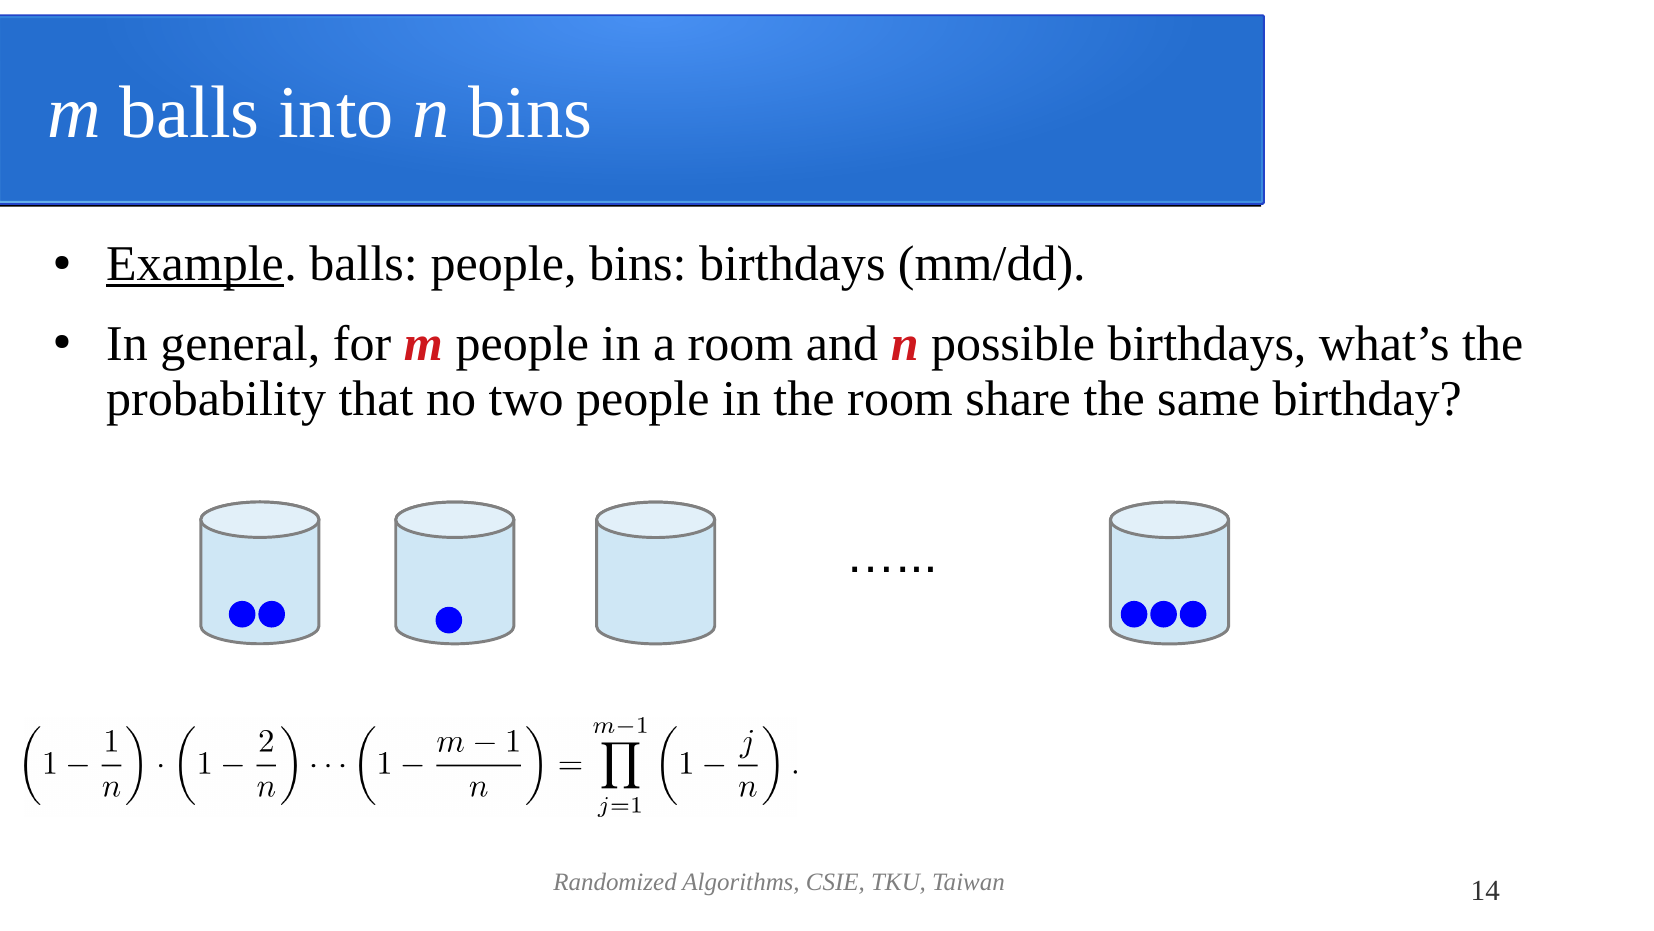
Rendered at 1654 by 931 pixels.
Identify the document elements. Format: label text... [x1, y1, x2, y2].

text_box [395, 521, 514, 644]
text_box …... [826, 519, 957, 591]
text_box [200, 521, 319, 644]
text_box [596, 522, 715, 644]
text_box [1110, 522, 1229, 644]
list Example. balls: people, bins: birthdays (mm/dd). In general, for m people in a room and n possible birthdays, what’s the probability that no two people in the room share the same birthday? [35, 236, 1571, 485]
title m balls into n bins [47, 35, 1199, 189]
picture [24, 717, 797, 817]
